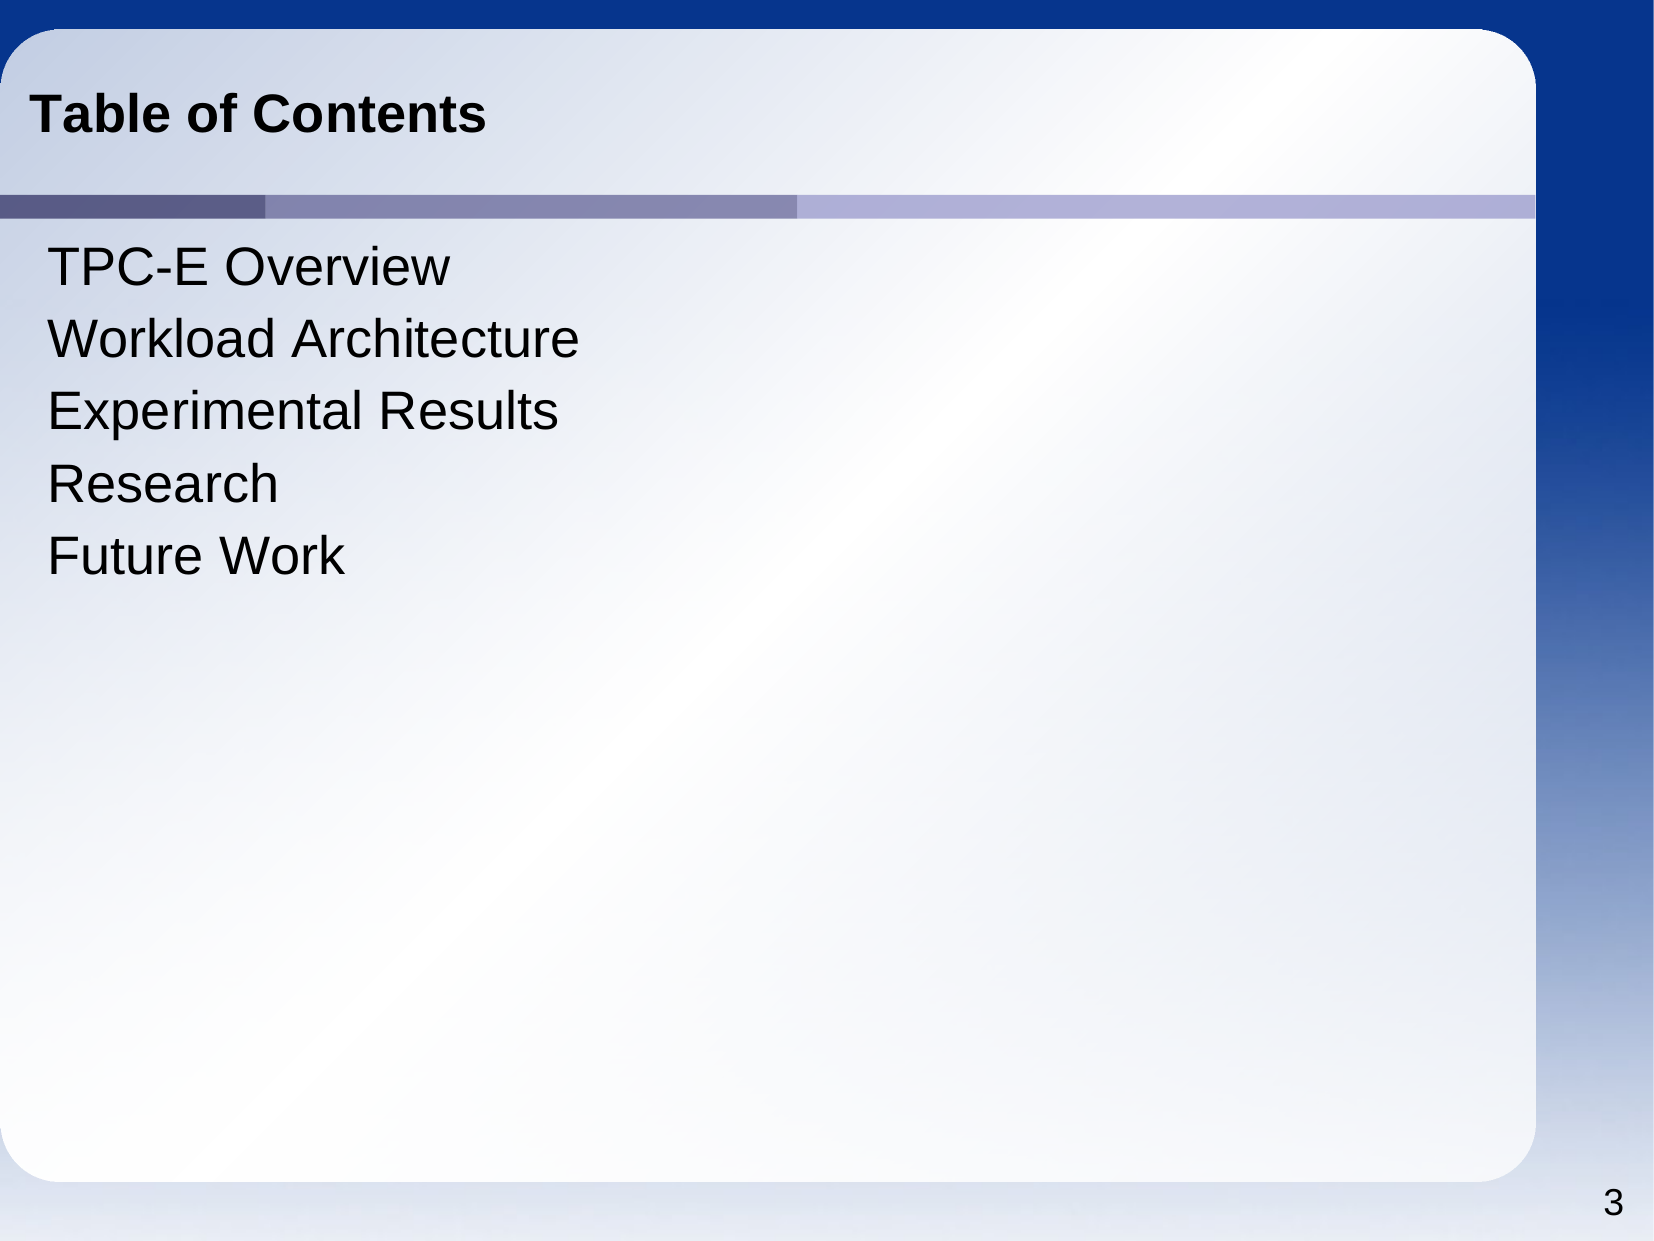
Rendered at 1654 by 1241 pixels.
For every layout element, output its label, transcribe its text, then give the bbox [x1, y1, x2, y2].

picture [0, 0, 1654, 1241]
list TPC-E Overview Workload Architecture Experimental Results Research Future Work [29, 236, 1506, 1152]
title Table of Contents [29, 49, 1506, 178]
